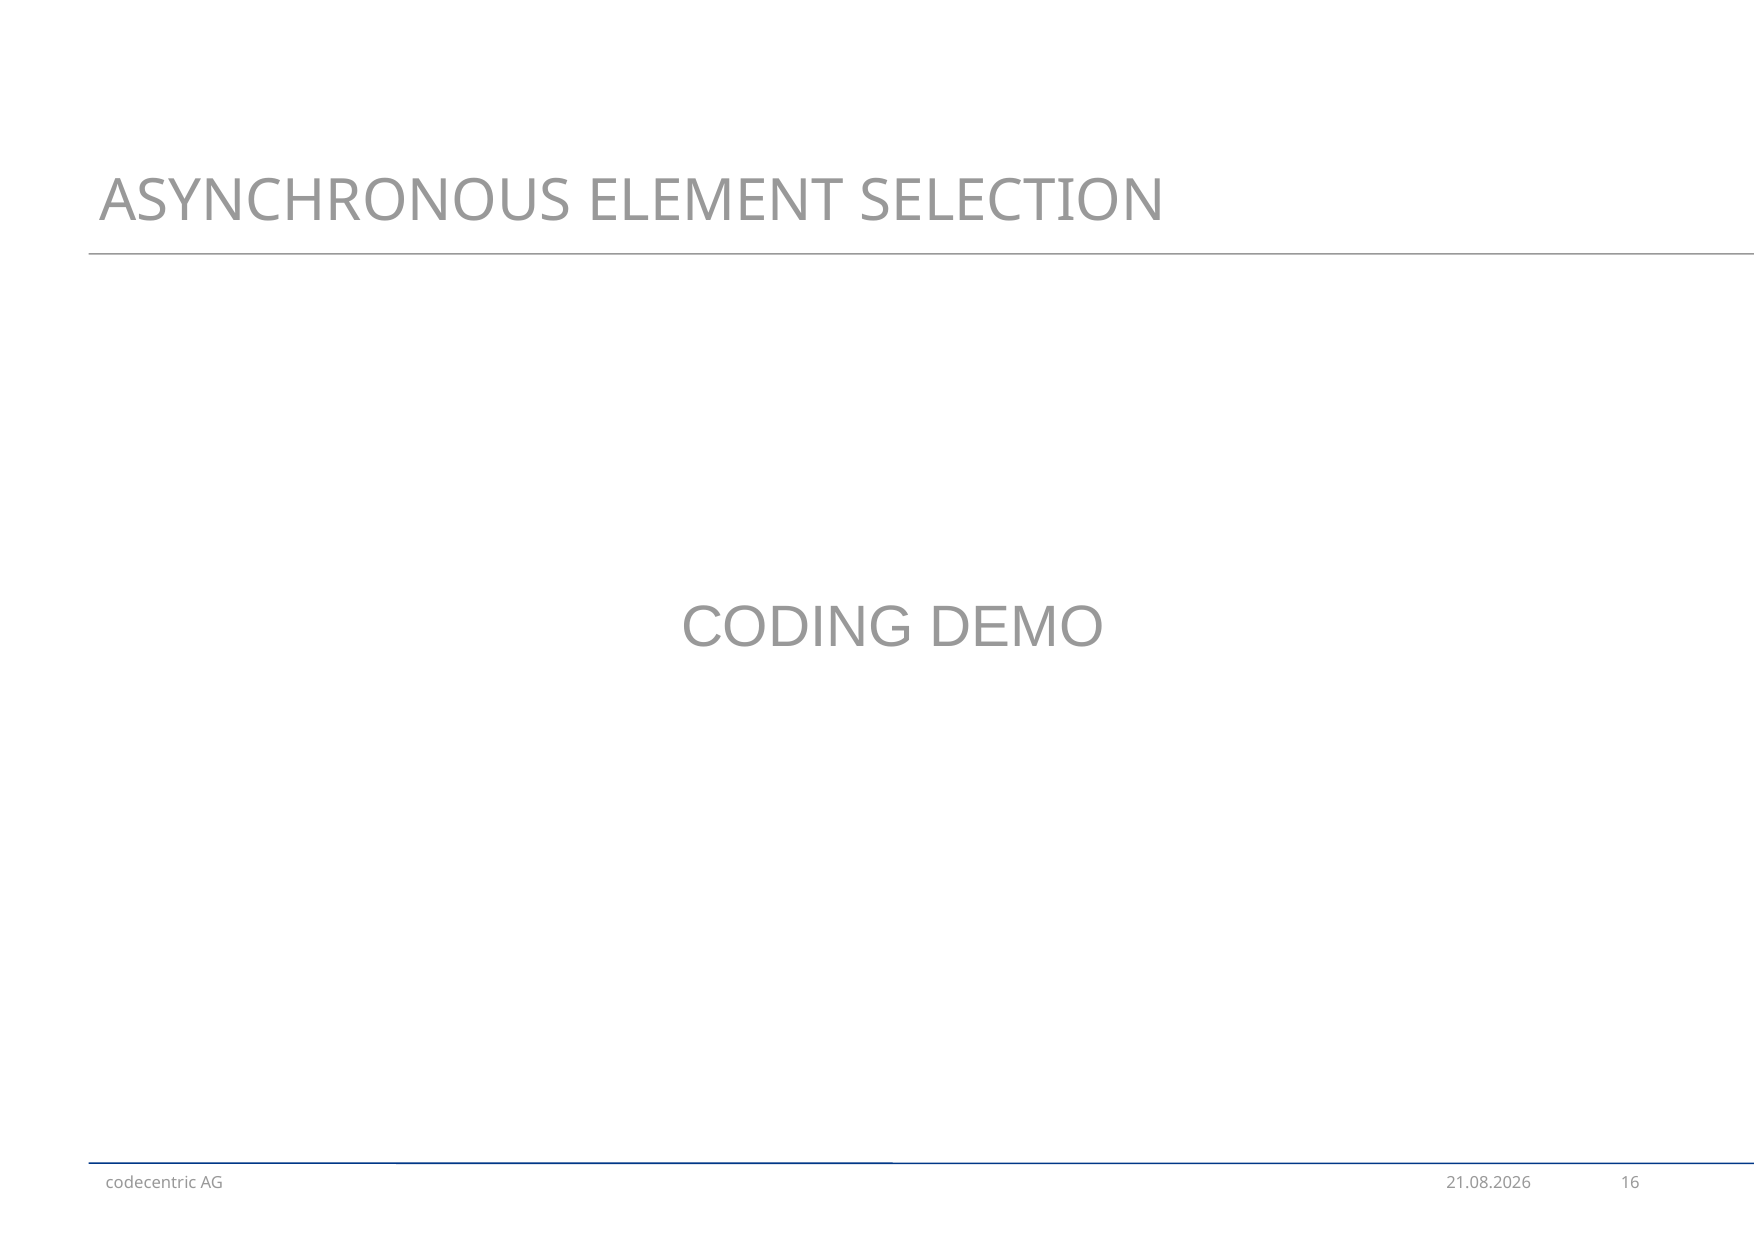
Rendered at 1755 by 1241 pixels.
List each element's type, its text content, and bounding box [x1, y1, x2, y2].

text_box 23.02.2013 [1429, 1163, 1603, 1219]
text_box Coding DEMO [651, 572, 1126, 674]
title Asynchronous Element Selection [82, 153, 1695, 223]
text_box [1603, 1163, 1697, 1219]
